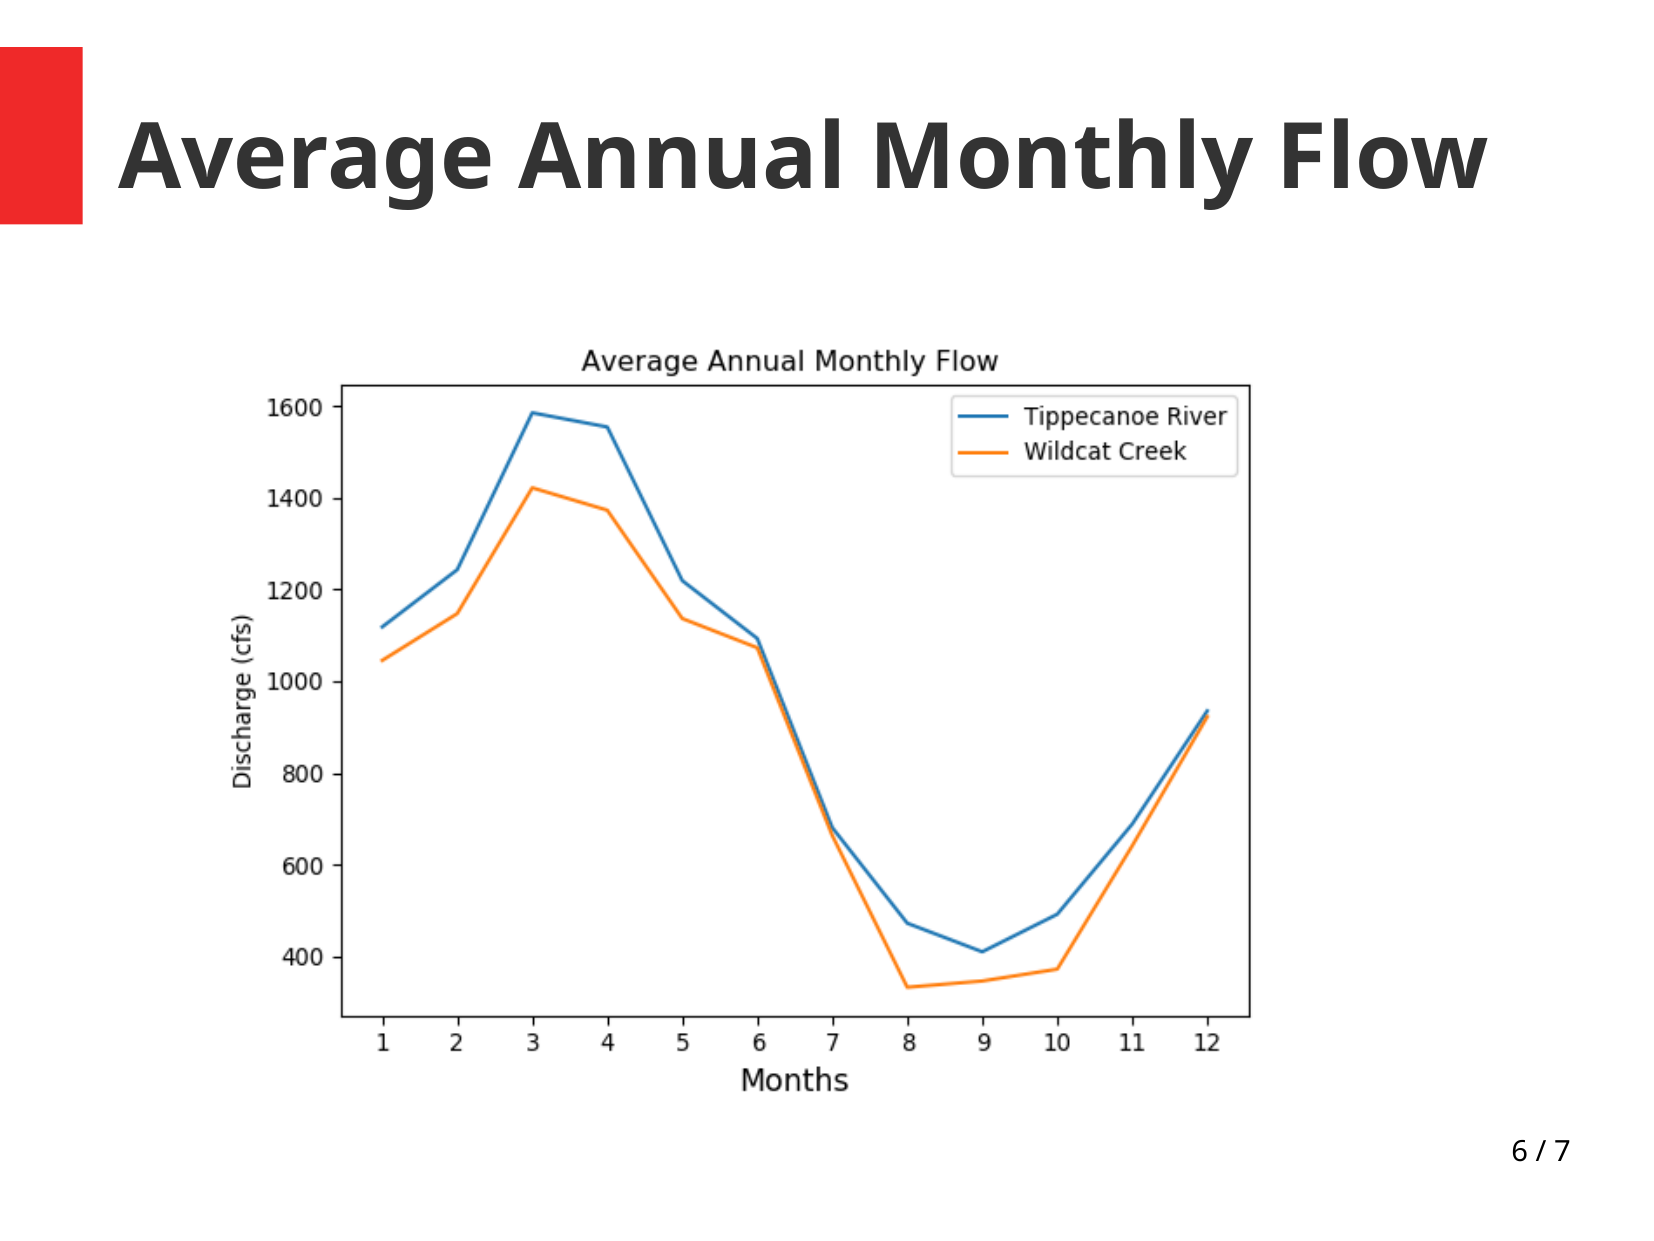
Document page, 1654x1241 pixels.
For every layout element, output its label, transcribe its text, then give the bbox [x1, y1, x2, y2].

title Average Annual Monthly Flow [118, 46, 1571, 260]
picture [195, 284, 1366, 1121]
